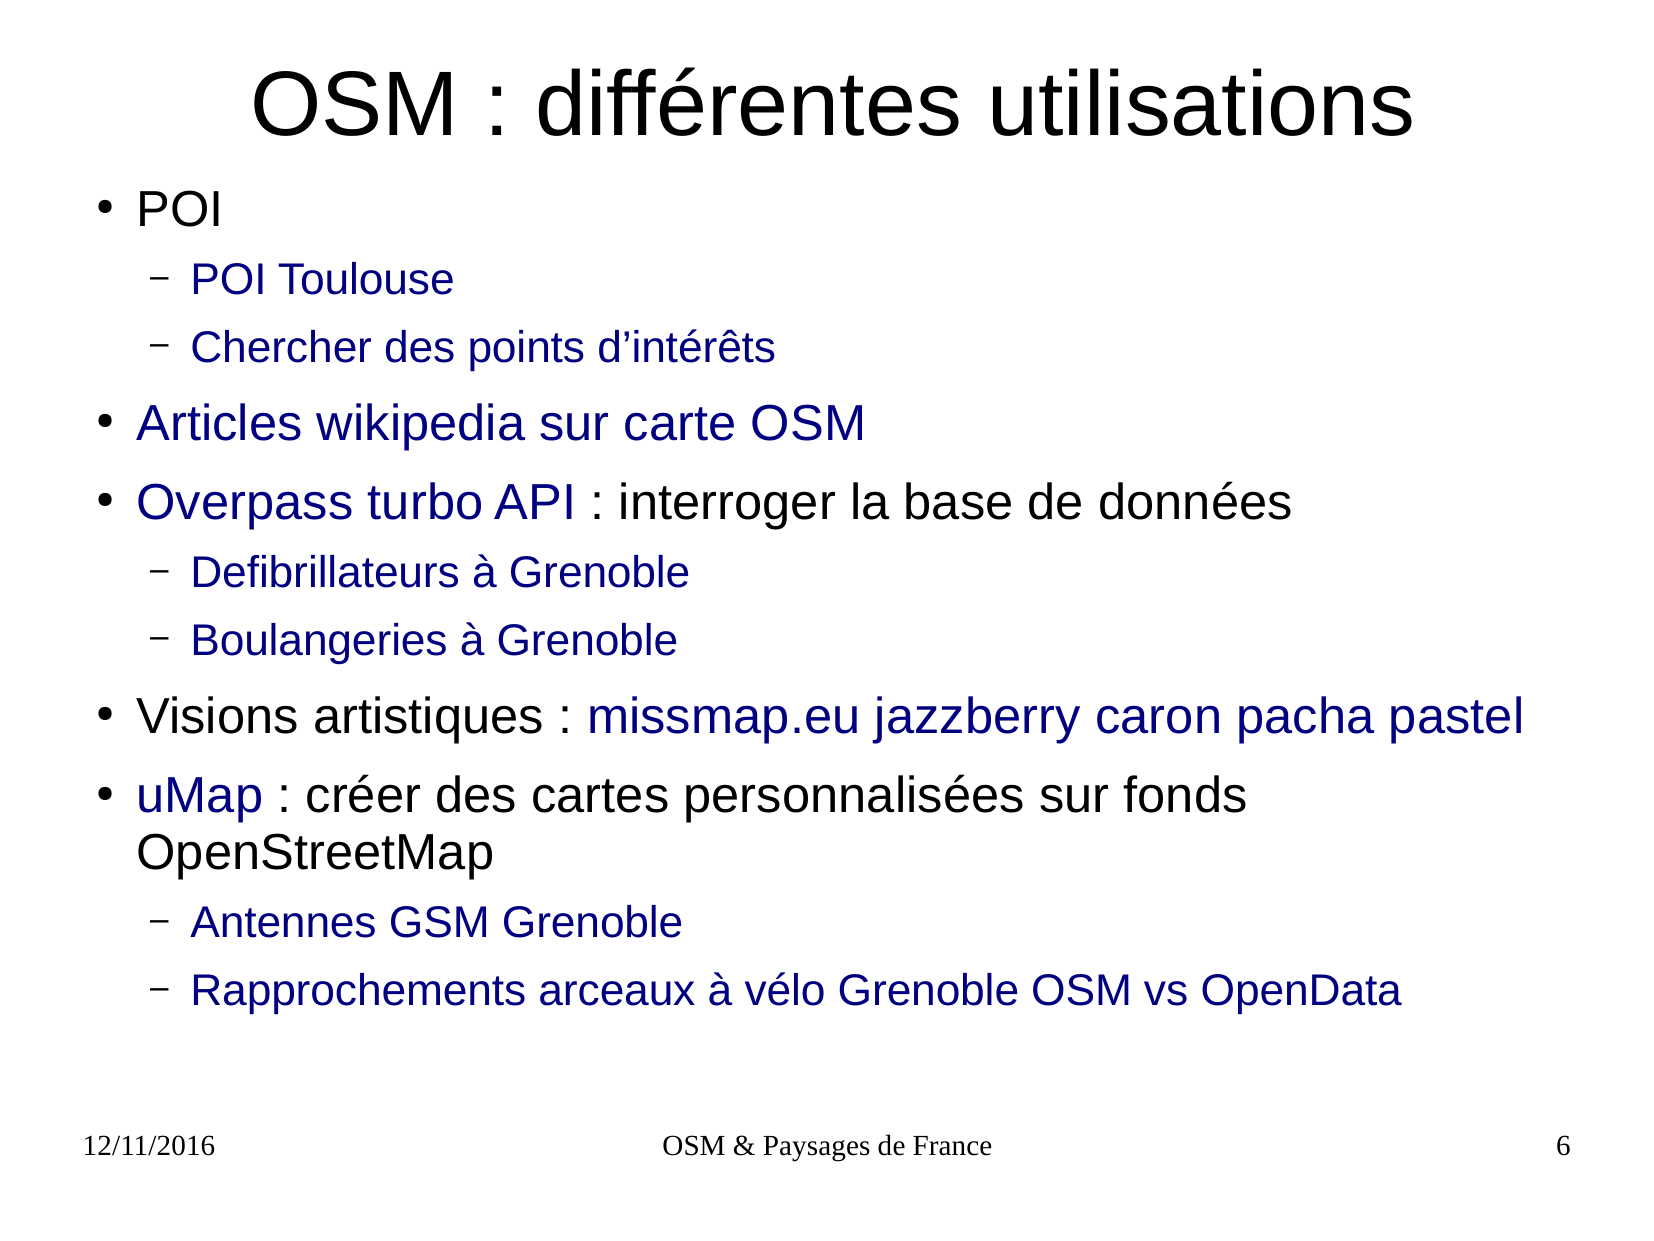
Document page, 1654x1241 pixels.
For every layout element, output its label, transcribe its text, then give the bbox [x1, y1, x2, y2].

title OSM : différentes utilisations [90, 0, 1579, 208]
list POI POI Toulouse Chercher des points d’intérêts Articles wikipedia sur carte OSM Overpass turbo API : interroger la base de données Defibrillateurs à Grenoble Boulangeries à Grenoble Visions artistiques : missmap.eu jazzberry caron pacha pastel uMap : créer des cartes personnalisées sur fonds OpenStreetMap Antennes GSM Grenoble Rapprochements arceaux à vélo Grenoble OSM vs OpenData [82, 180, 1571, 1021]
